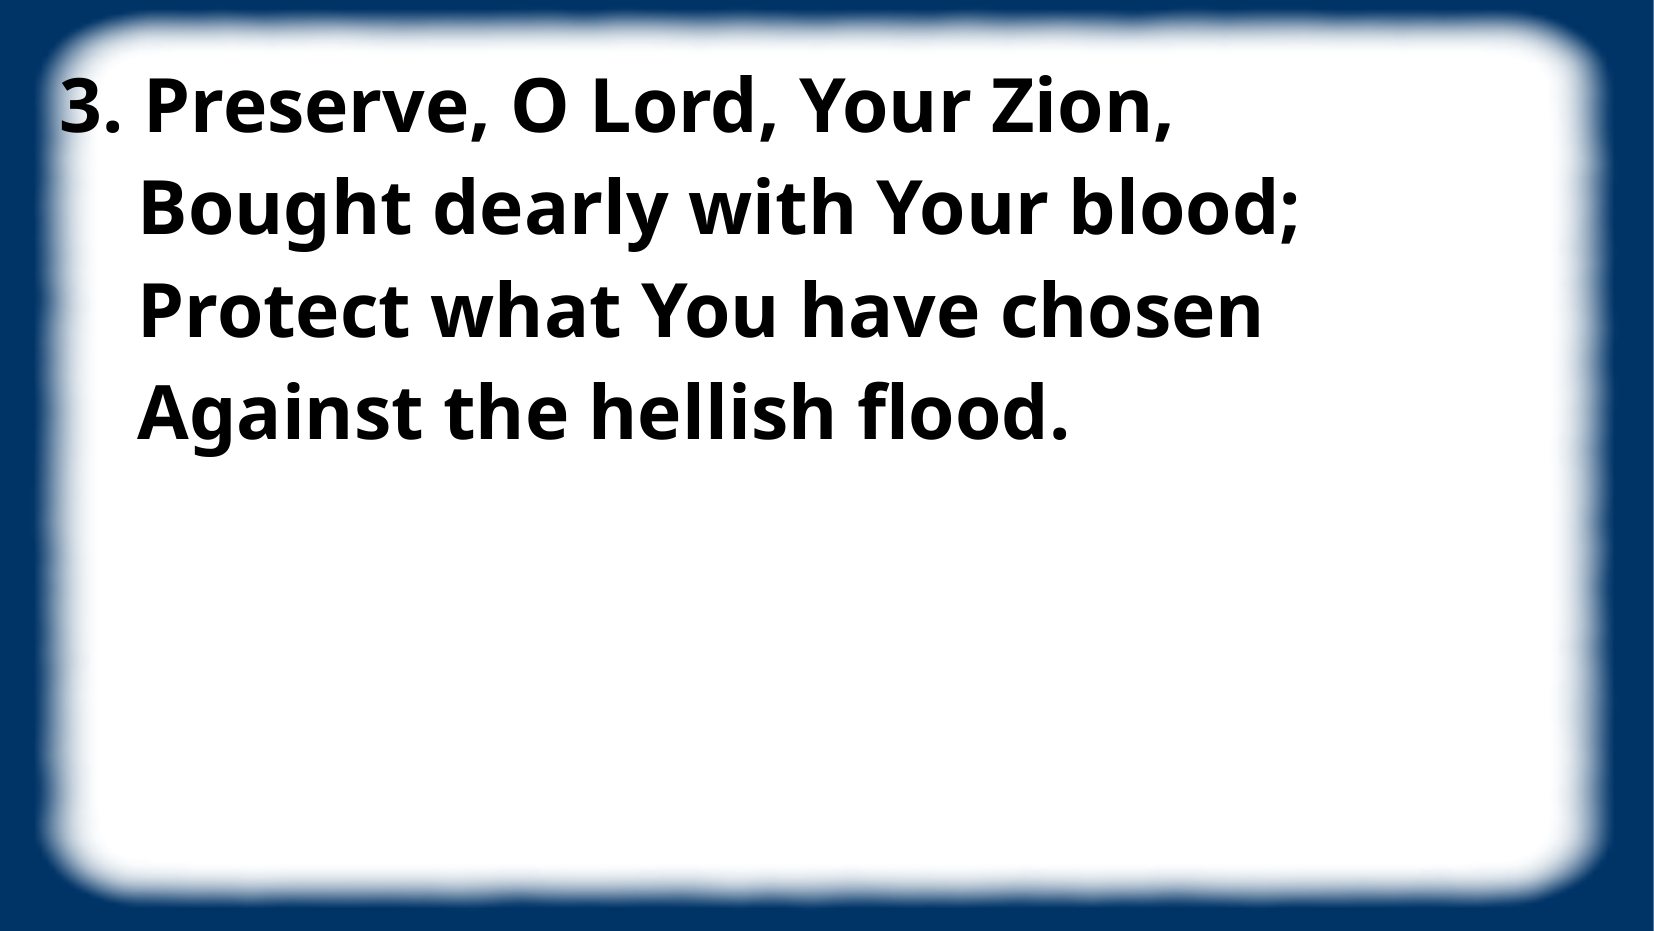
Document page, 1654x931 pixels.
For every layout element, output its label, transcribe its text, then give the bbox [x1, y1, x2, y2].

text_box 3. Preserve, O Lord, Your Zion, Bought dearly with Your blood; Protect what You have chosen Against the hellish flood. [45, 45, 1606, 460]
picture [0, 0, 1654, 931]
